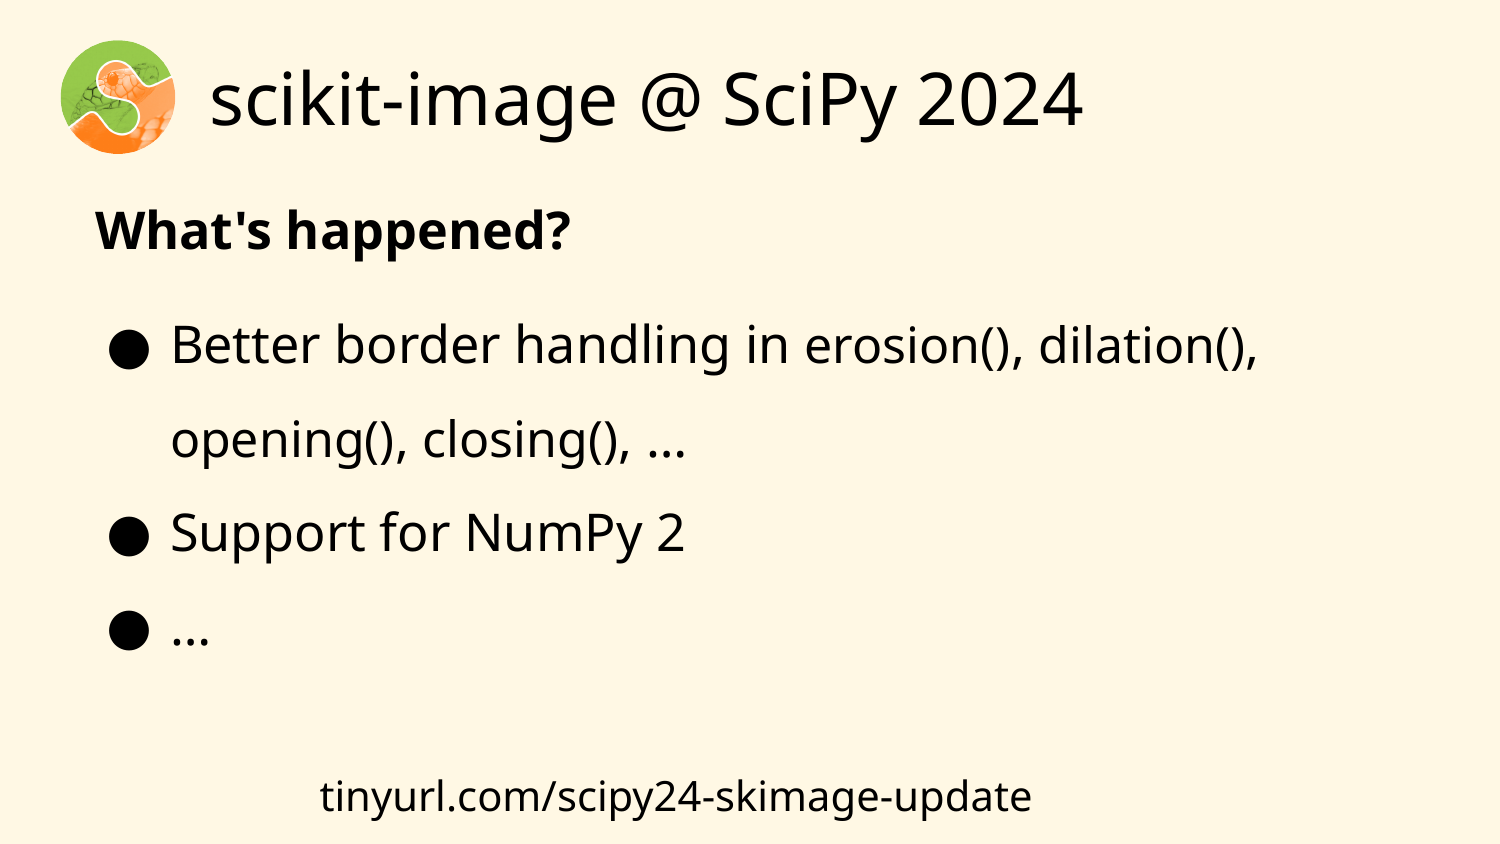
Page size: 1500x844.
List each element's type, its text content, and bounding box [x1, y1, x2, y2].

text_box tinyurl.com/scipy24-skimage-update [304, 754, 1196, 835]
picture [57, 37, 178, 157]
text_box scikit-image @ SciPy 2024 [194, 37, 1456, 157]
text_box What's happened? Better border handling in erosion(), dilation(), opening(), closing(), … Support for NumPy 2 … [79, 172, 1374, 806]
